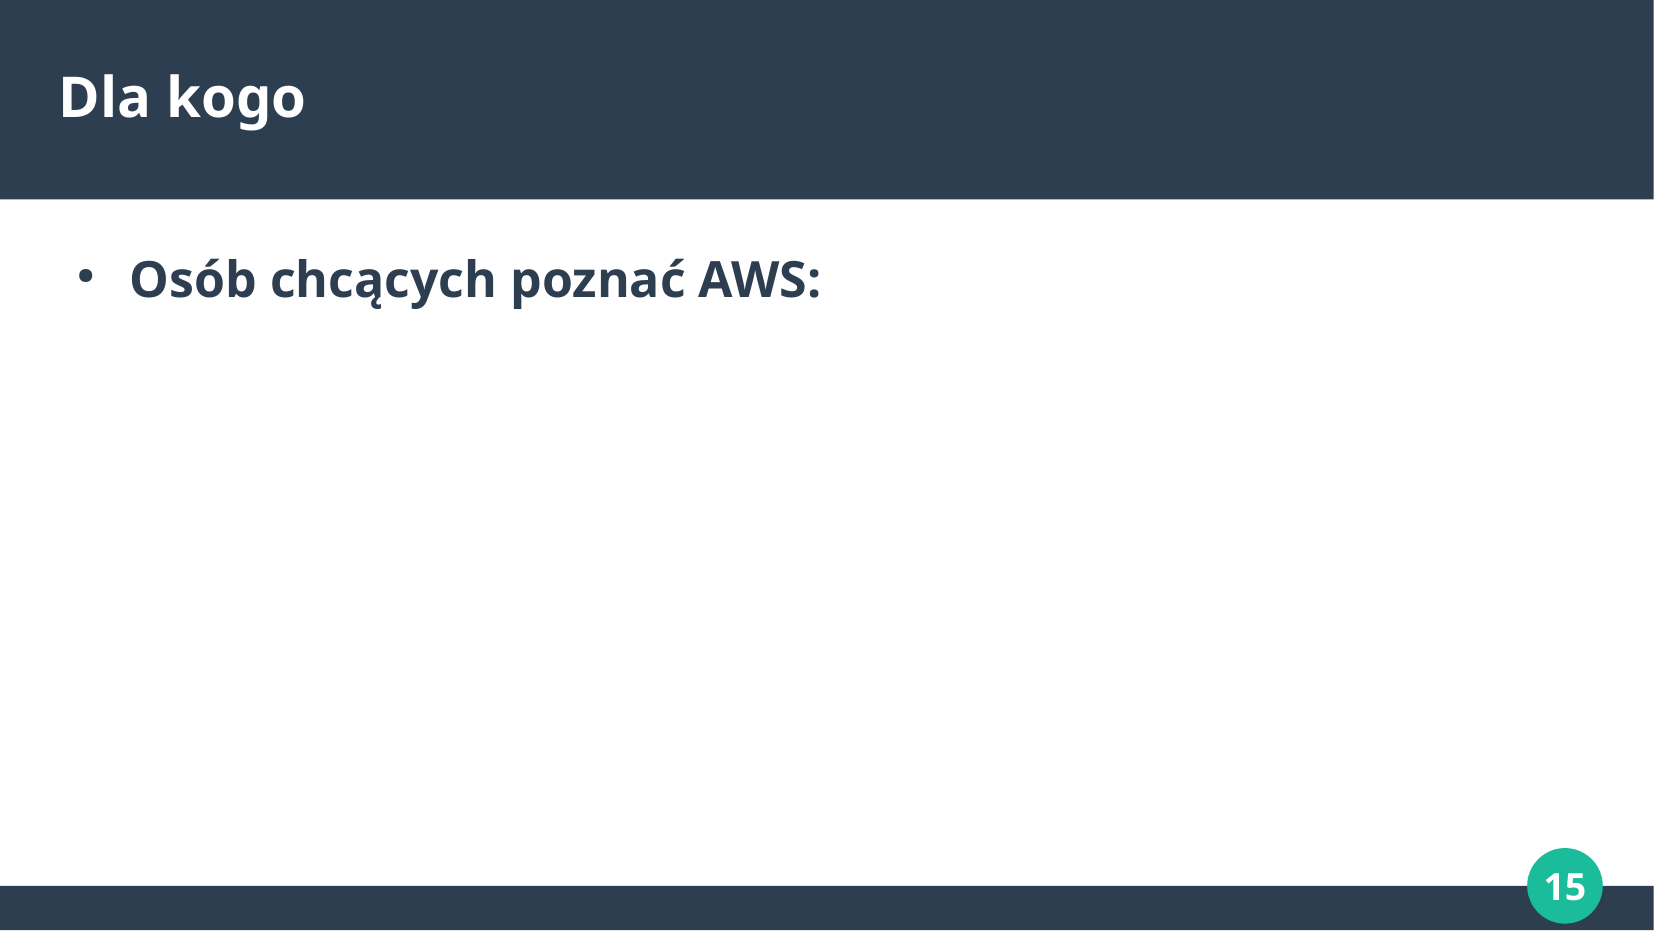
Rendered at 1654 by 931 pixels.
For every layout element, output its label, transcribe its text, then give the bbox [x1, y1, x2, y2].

title Dla kogo [59, 37, 1595, 156]
list Osób chcących poznać AWS: [59, 243, 1501, 864]
